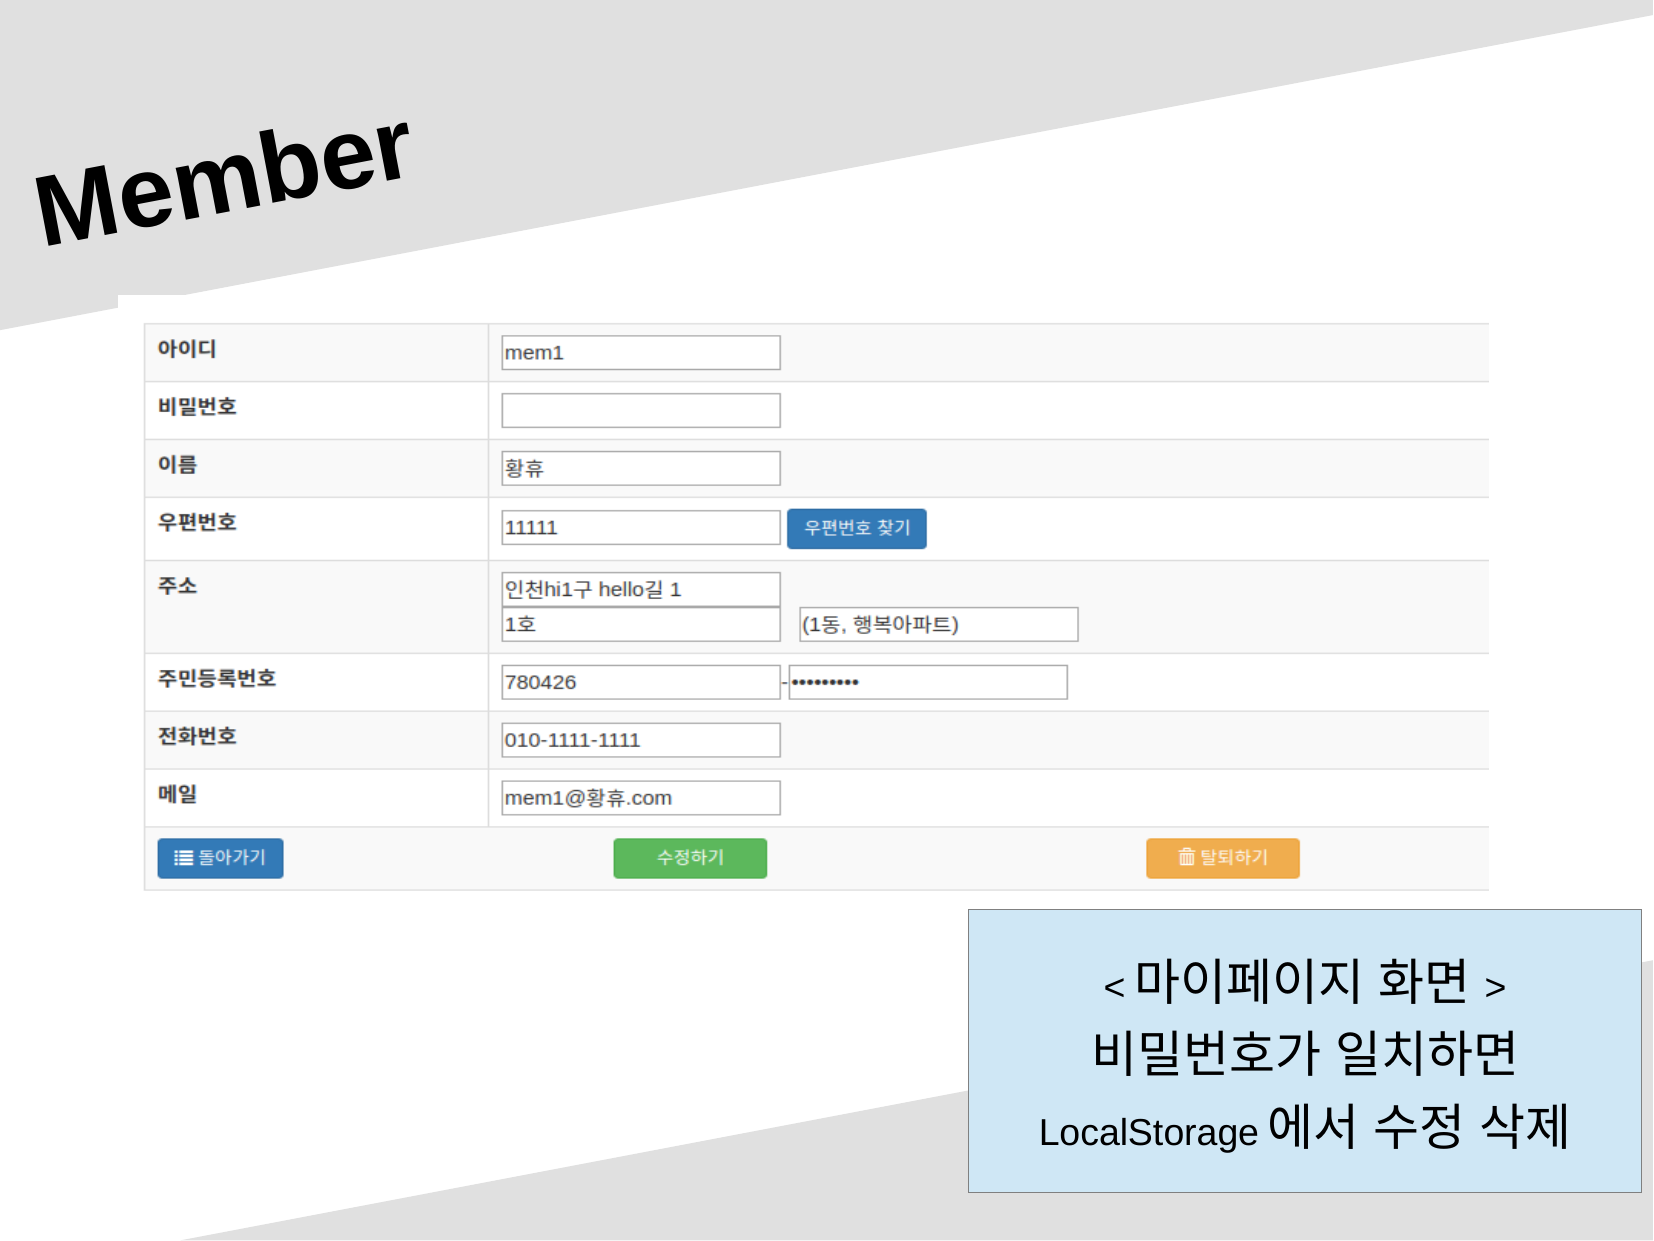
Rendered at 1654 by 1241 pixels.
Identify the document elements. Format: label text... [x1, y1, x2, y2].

text_box <마이페이지 화면> 비밀번호가 일치하면 LocalStorage에서 수정 삭제 [968, 909, 1642, 1193]
title Member [16, 0, 1518, 315]
picture [118, 295, 1489, 934]
